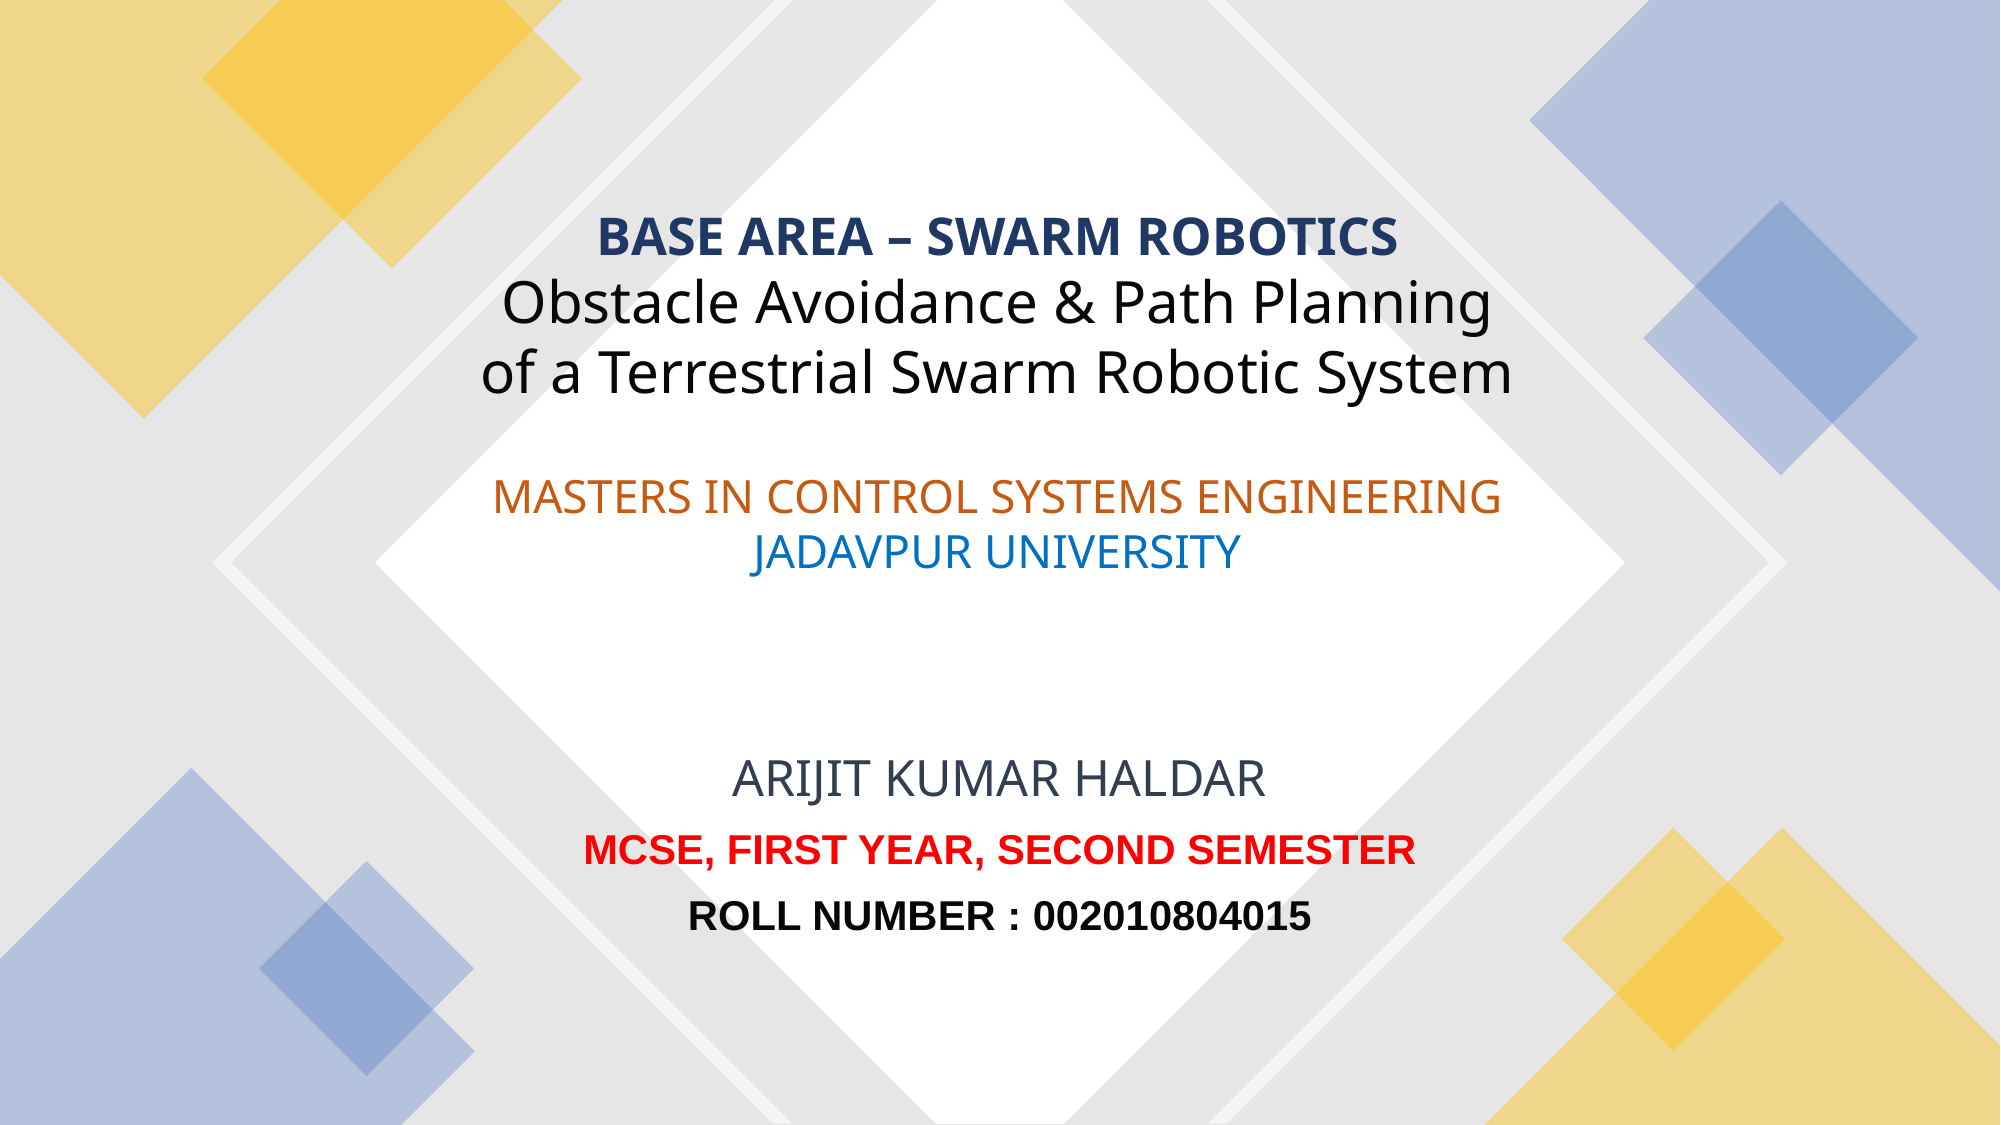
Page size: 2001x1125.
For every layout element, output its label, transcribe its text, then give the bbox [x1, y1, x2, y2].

text_box [0, 0, 2000, 1125]
title BASE AREA – SWARM ROBOTICS Obstacle Avoidance & Path Planning of a Terrestrial Swarm Robotic System MASTERS IN CONTROL SYSTEMS ENGINEERING JADAVPUR UNIVERSITY [258, 179, 1736, 602]
subtitle ARIJIT KUMAR HALDAR MCSE, FIRST YEAR, SECOND SEMESTER ROLL NUMBER : 002010804015 [557, 745, 1443, 969]
